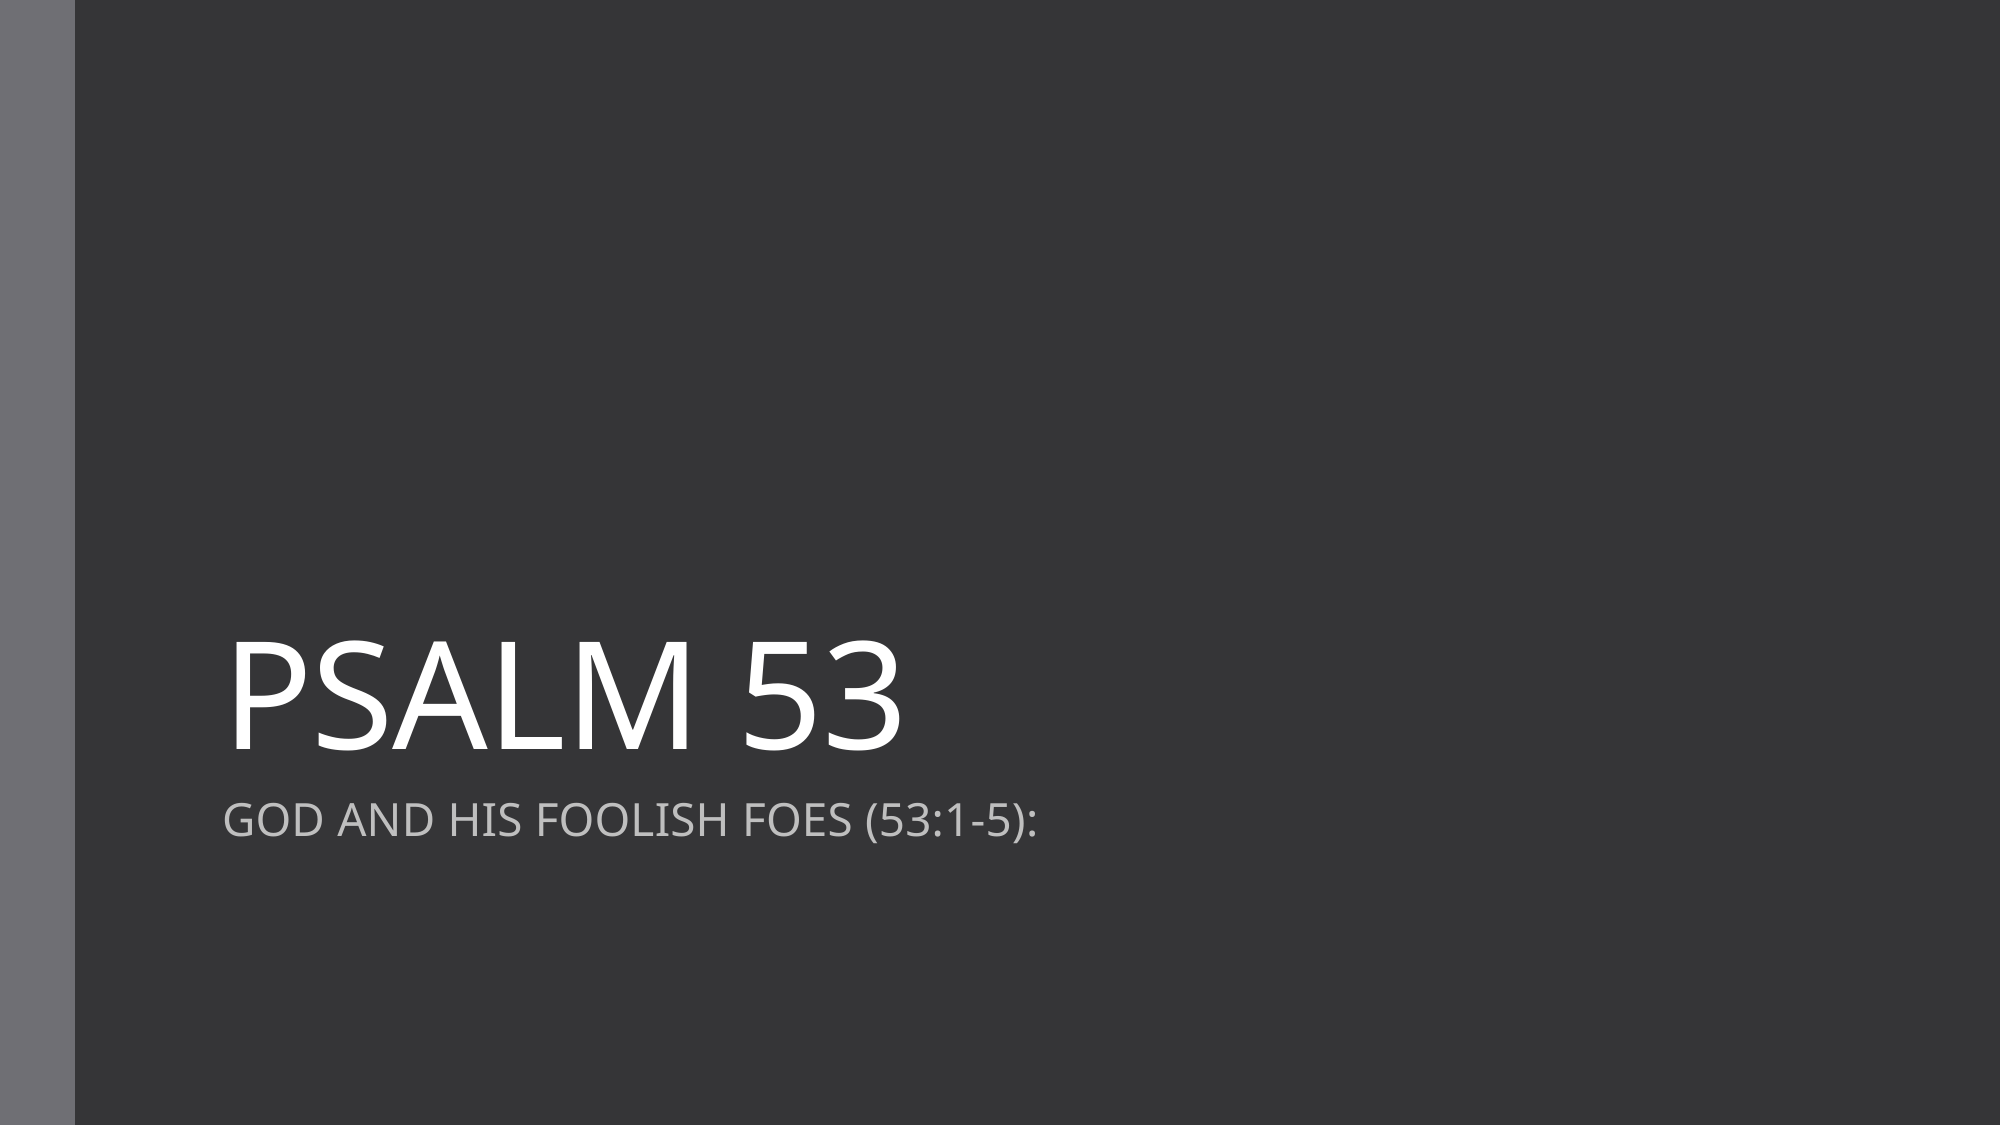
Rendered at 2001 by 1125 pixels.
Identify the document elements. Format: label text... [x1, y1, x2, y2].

title PSALM 53 [206, 124, 1752, 787]
subtitle GOD AND HIS FOOLISH FOES (53:1-5): [206, 787, 1752, 1066]
